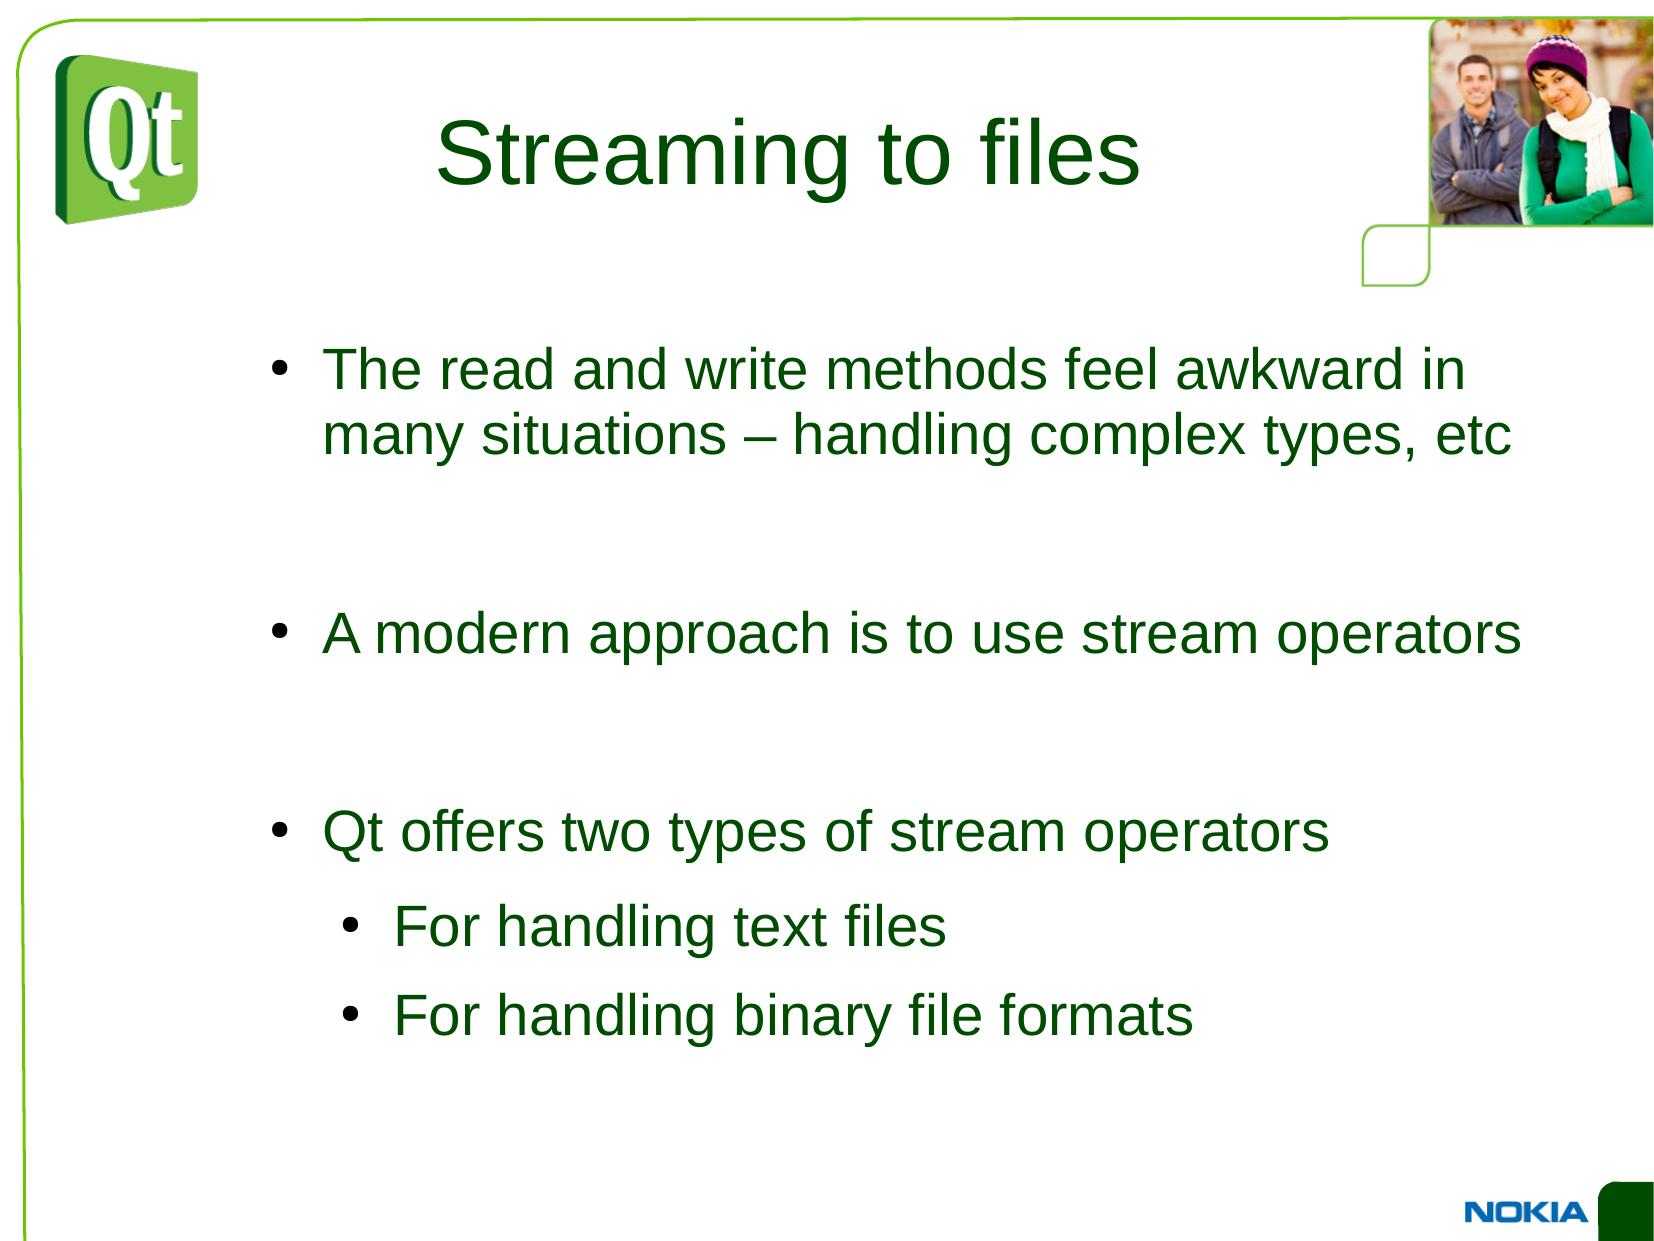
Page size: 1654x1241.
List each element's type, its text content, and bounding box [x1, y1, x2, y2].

picture [1465, 1201, 1589, 1223]
picture [55, 55, 198, 225]
list The read and write methods feel awkward in many situations – handling complex types, etc A modern approach is to use stream operators Qt offers two types of stream operators For handling text files For handling binary file formats [251, 336, 1571, 1100]
picture [1361, 17, 1654, 287]
title Streaming to files [251, 49, 1327, 257]
